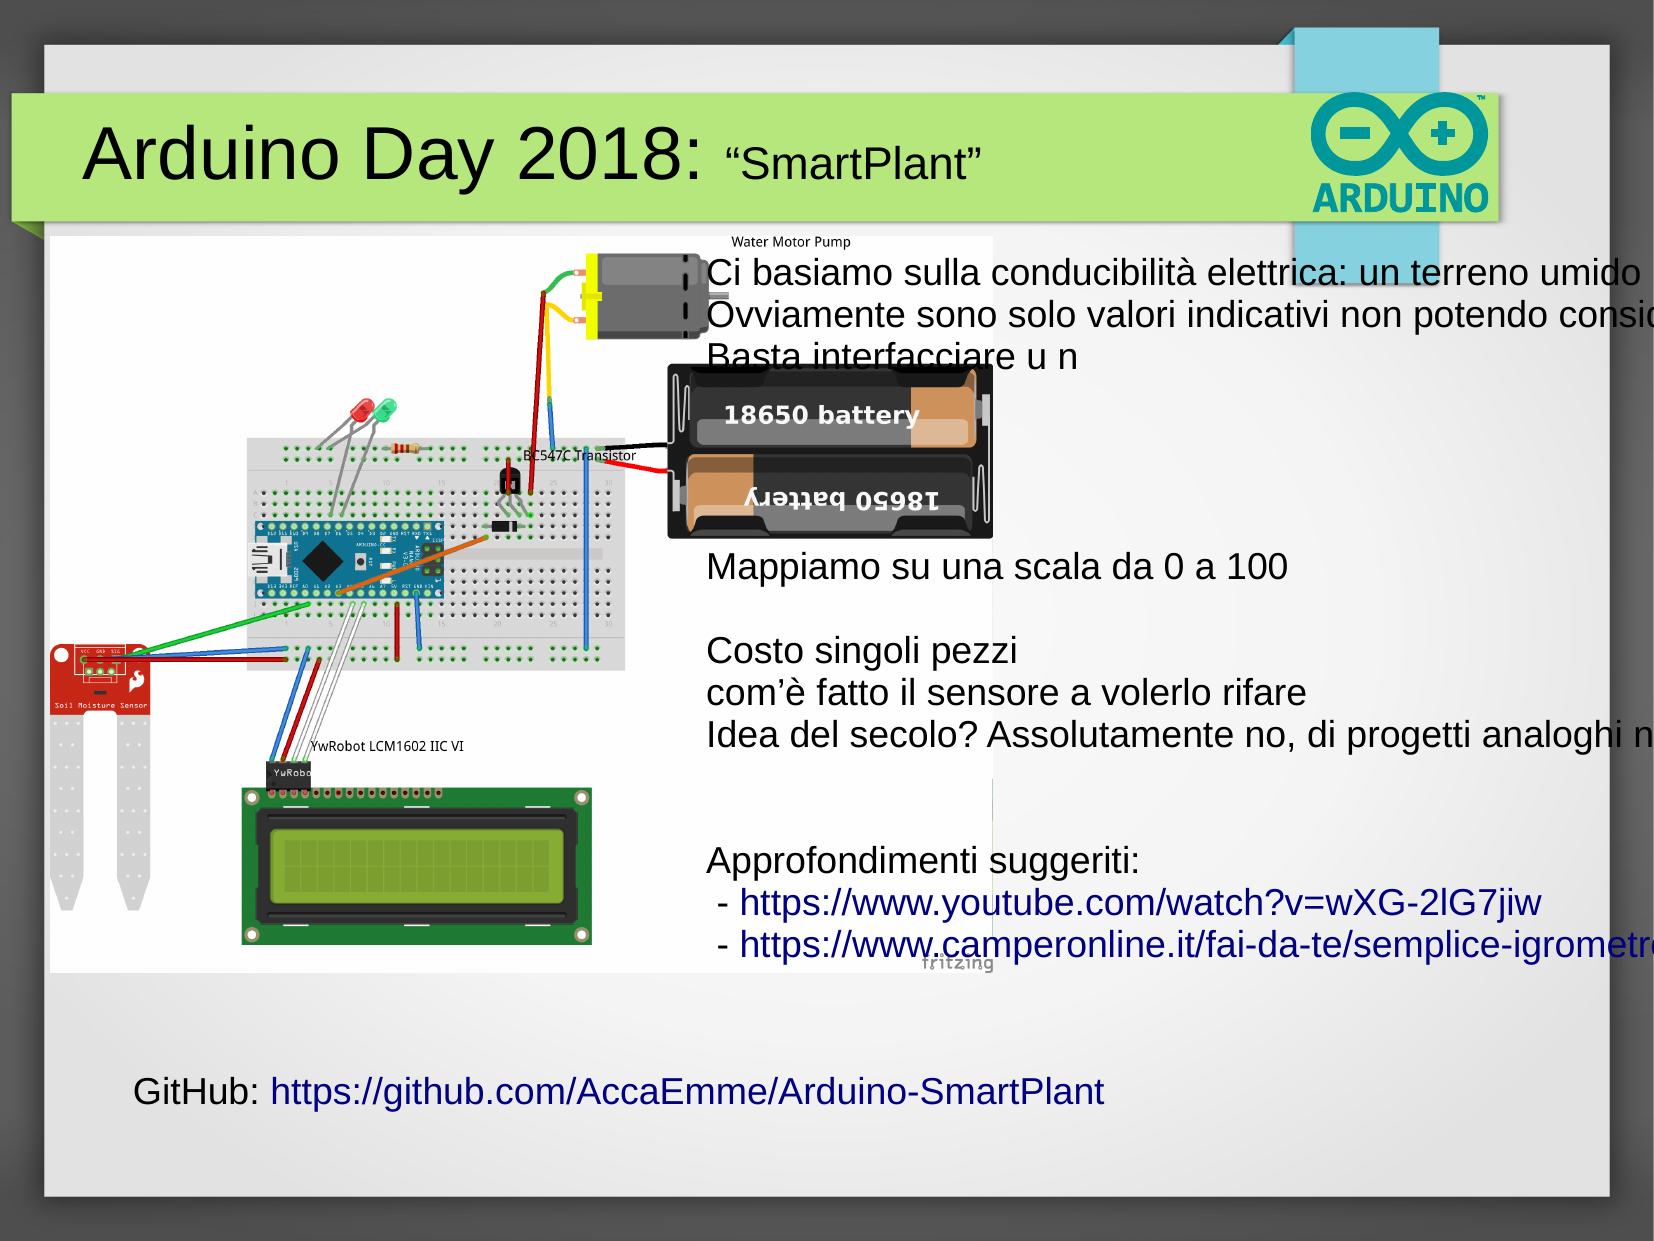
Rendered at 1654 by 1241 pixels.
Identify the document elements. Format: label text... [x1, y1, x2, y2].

title Arduino Day 2018: “SmartPlant” [82, 94, 1264, 213]
text_box Ci basiamo sulla conducibilità elettrica: un terreno umido presenterà una maggiore conducibilità elettrica, ovvero una minore resistenza. Ovviamente sono solo valori indicativi non potendo considerare il terreno come una resistenza pura. Basta interfacciare u n Mappiamo su una scala da 0 a 100 Costo singoli pezzi com’è fatto il sensore a volerlo rifare Idea del secolo? Assolutamente no, di progetti analoghi ne troverete a iosa, Approfondimenti suggeriti: - https://www.youtube.com/watch?v=wXG-2lG7jiw - https://www.camperonline.it/fai-da-te/semplice-igrometro-a-costo-zero_367 [691, 243, 1654, 1099]
text_box GitHub: https://github.com/AccaEmme/Arduino-SmartPlant [118, 1062, 1512, 1134]
picture [0, 0, 1654, 1241]
